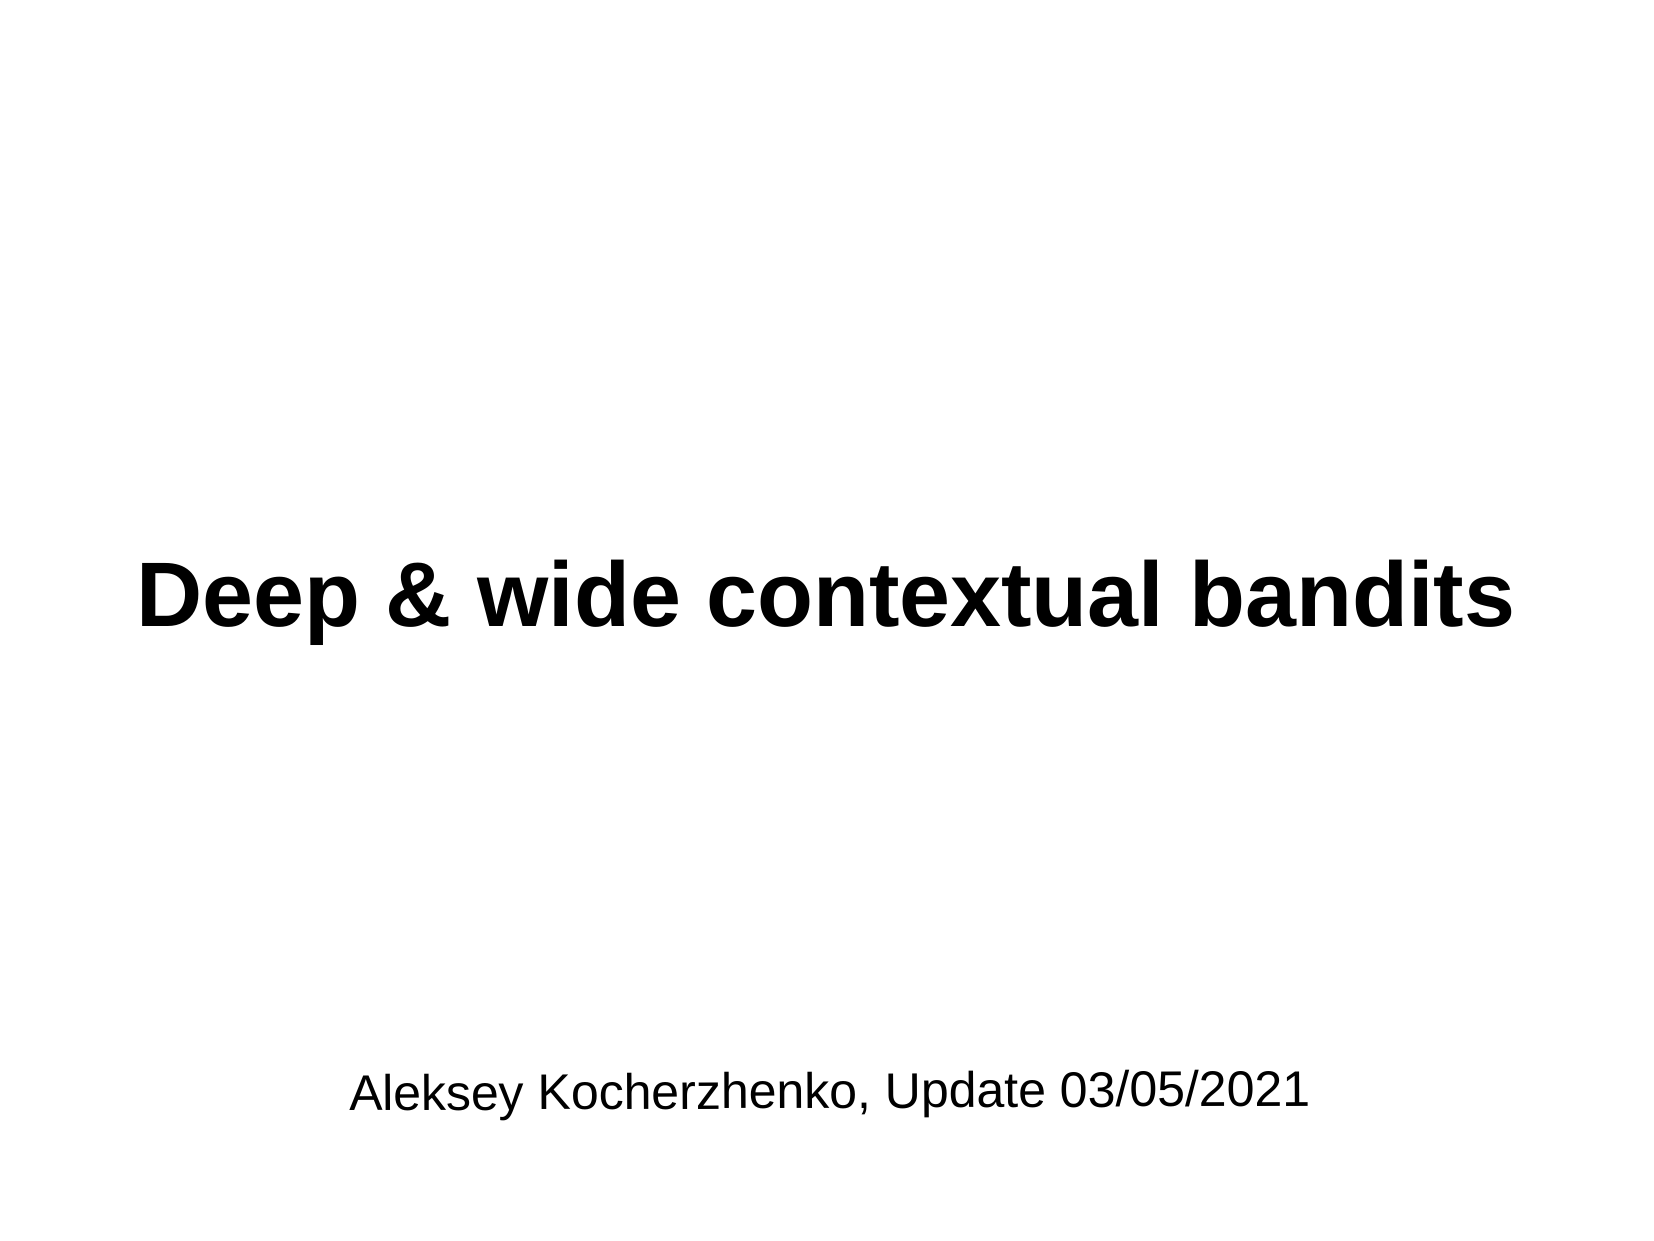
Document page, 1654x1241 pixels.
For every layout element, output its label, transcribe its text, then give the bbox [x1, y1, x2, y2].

text_box Aleksey Kocherzhenko, Update 03/05/2021 [334, 1052, 1355, 1131]
title Deep & wide contextual bandits [0, 528, 1654, 661]
